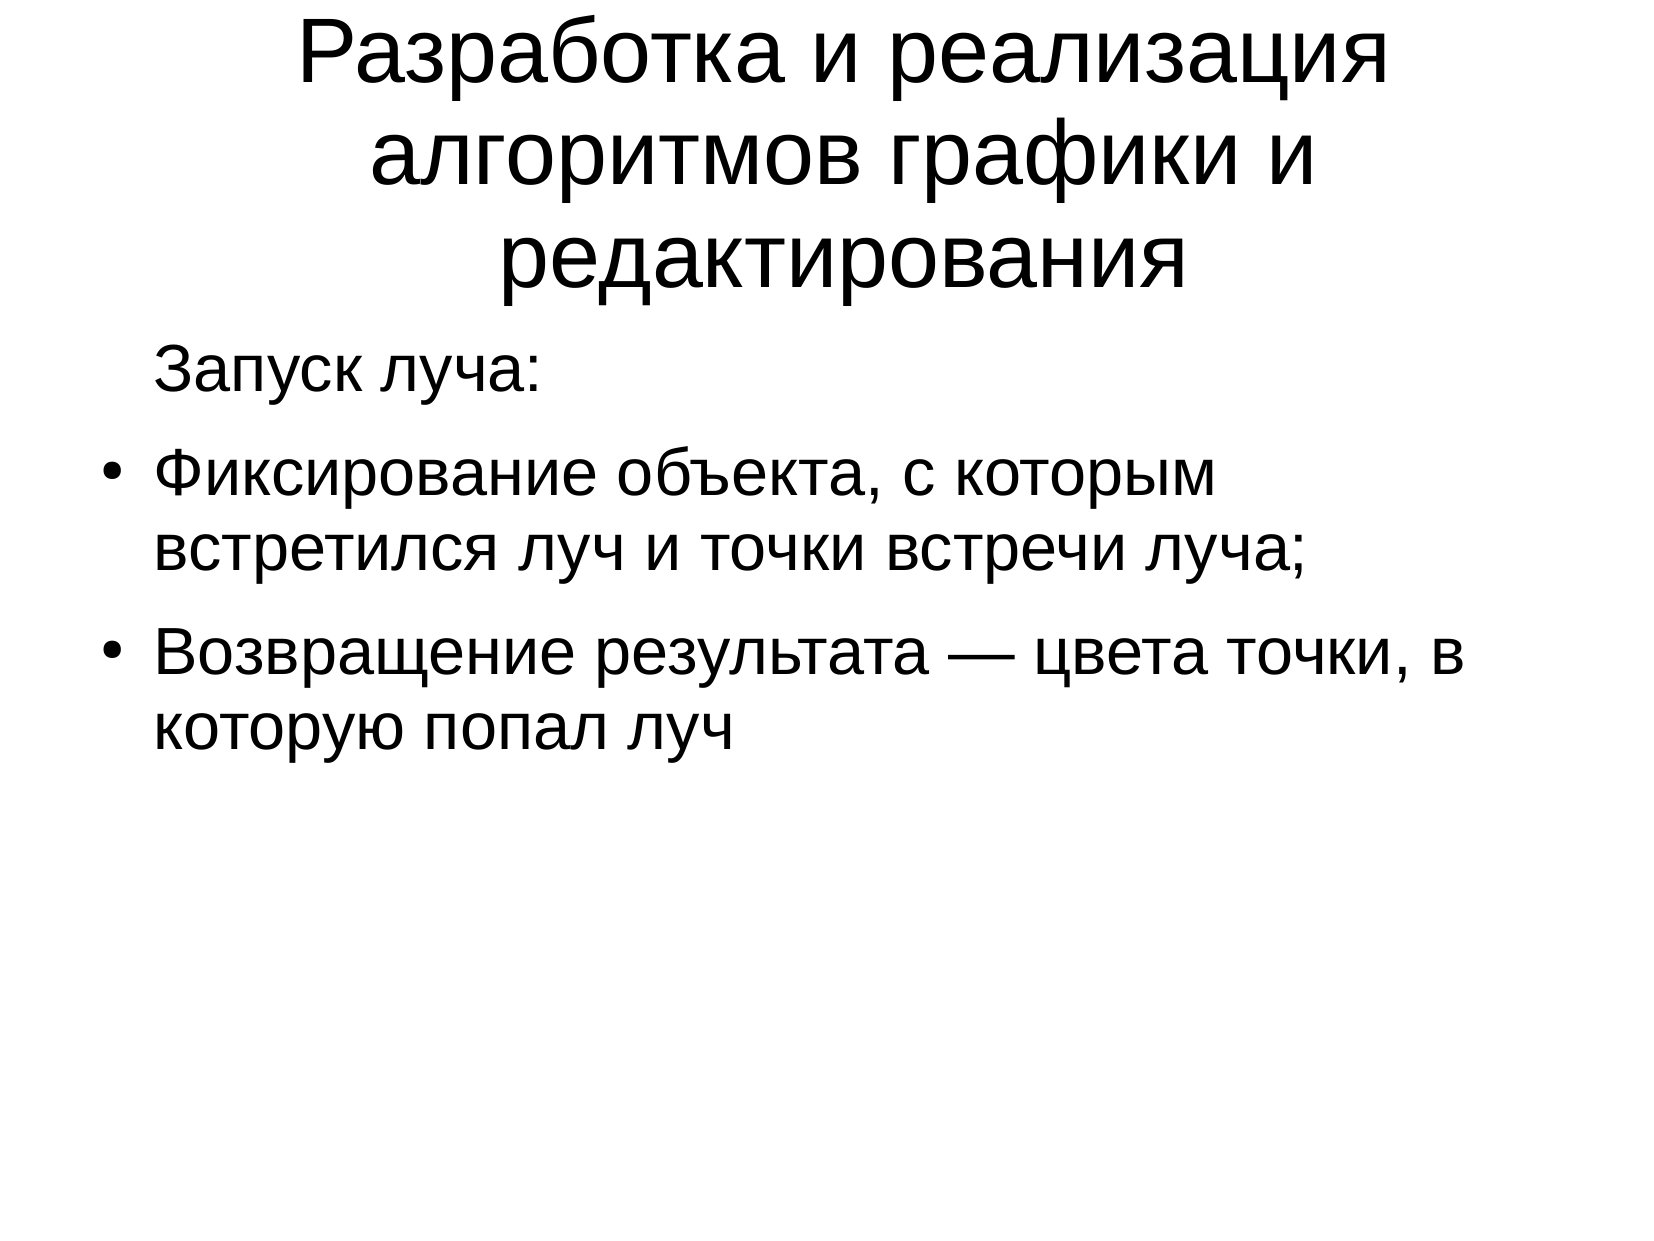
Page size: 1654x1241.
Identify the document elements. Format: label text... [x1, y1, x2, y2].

title Разработка и реализация алгоритмов графики и редактирования [82, 0, 1571, 307]
list Запуск луча: Фиксирование объекта, с которым встретился луч и точки встречи луча; Возвращение результата — цвета точки, в которую попал луч [82, 330, 1571, 1051]
